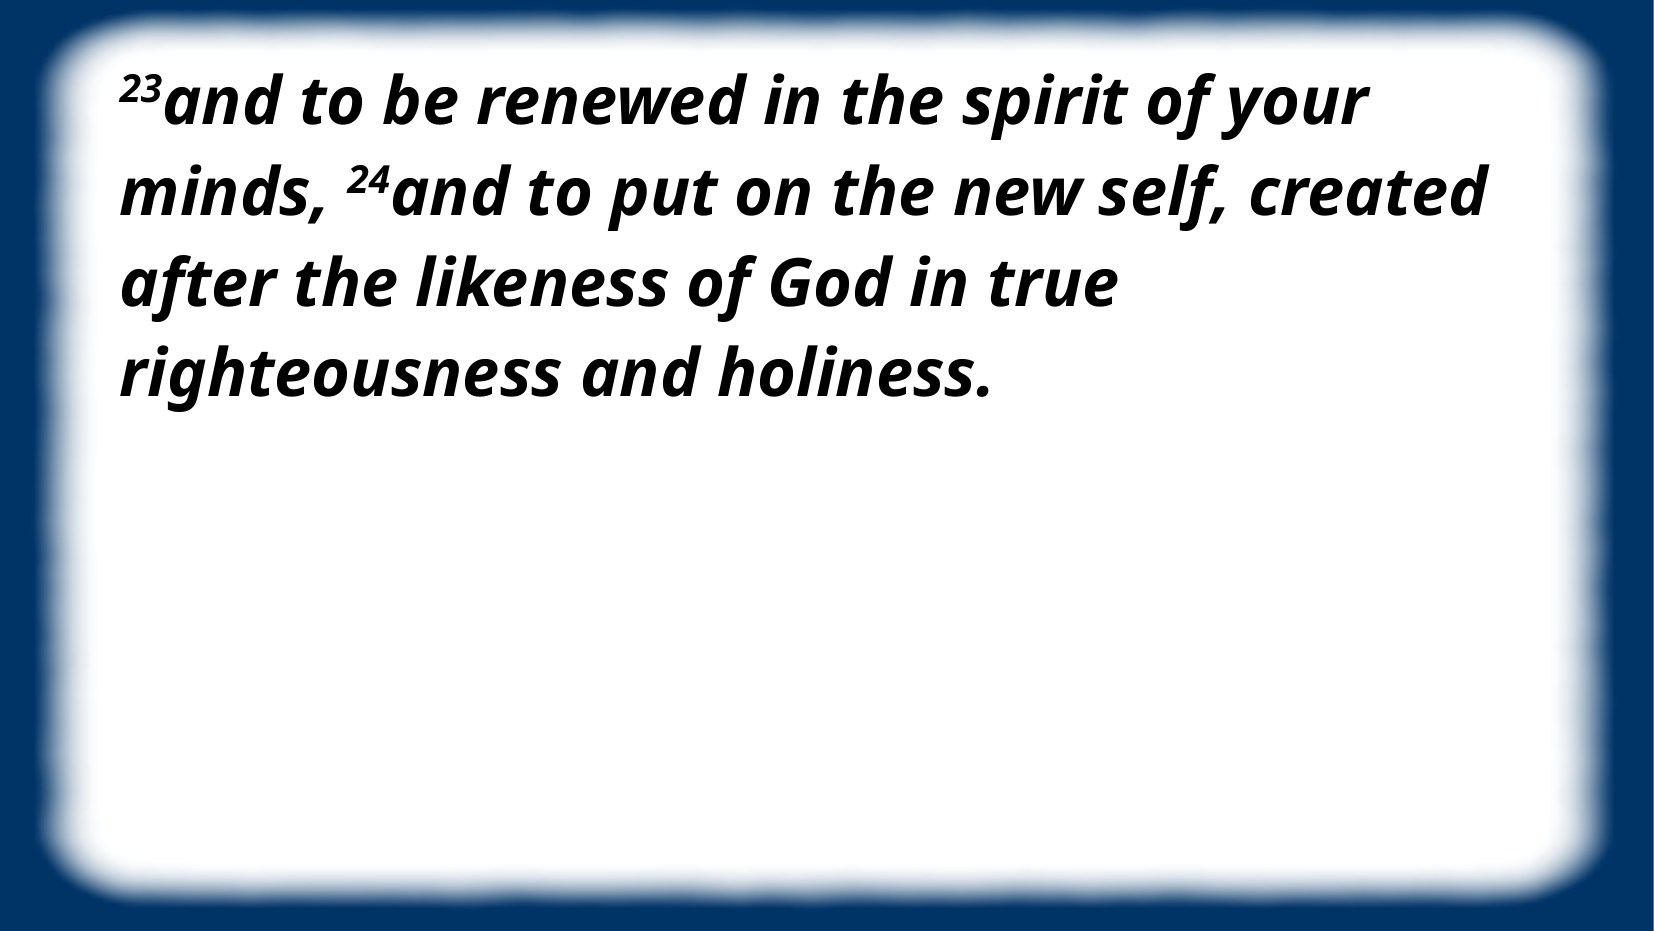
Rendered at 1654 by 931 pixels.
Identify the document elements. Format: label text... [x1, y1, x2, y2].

text_box 23and to be renewed in the spirit of your minds, 24and to put on the new self, created after the likeness of God in true righteousness and holiness. [105, 45, 1546, 416]
picture [0, 0, 1654, 931]
